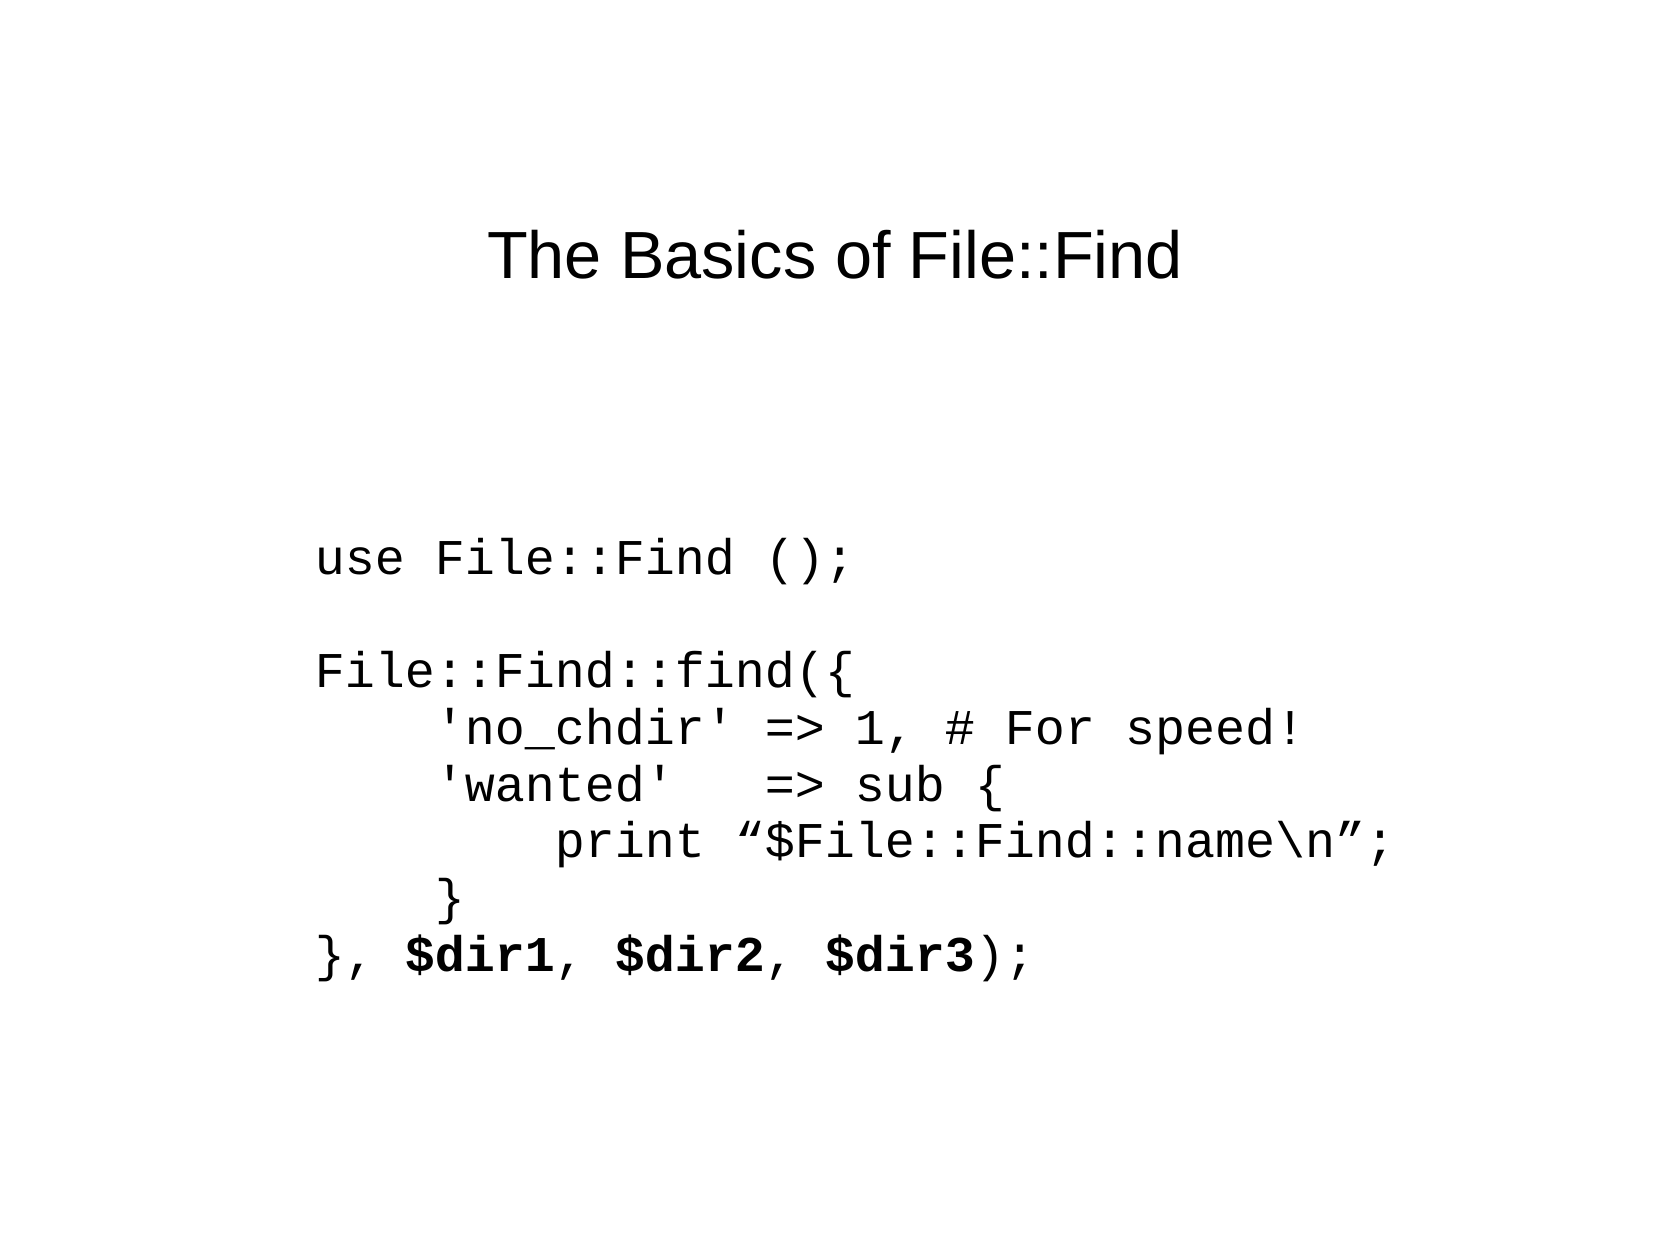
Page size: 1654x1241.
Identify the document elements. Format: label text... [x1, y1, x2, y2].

text_box The Basics of File::Find [472, 210, 1201, 301]
text_box use File::Find (); File::Find::find({ 'no_chdir' => 1, # For speed! 'wanted' => sub { print “$File::Find::name\n”; } }, $dir1, $dir2, $dir3); [300, 525, 1410, 994]
